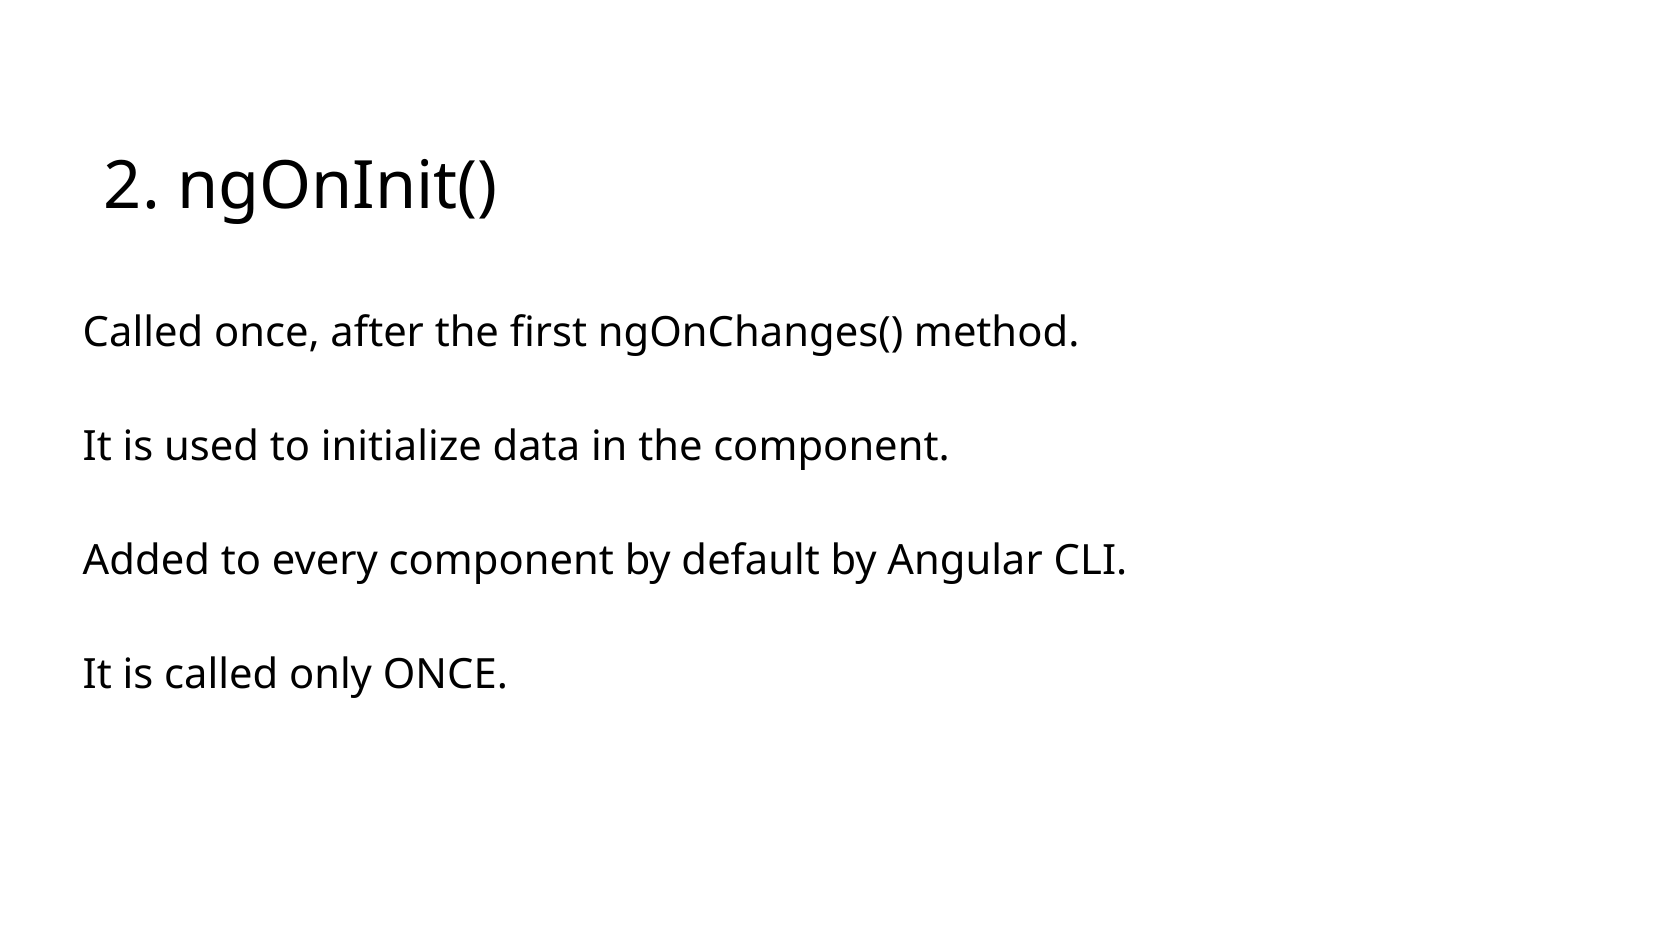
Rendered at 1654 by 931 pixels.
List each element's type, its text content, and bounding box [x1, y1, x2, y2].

subtitle Called once, after the first ngOnChanges() method. It is used to initialize data in the component. Added to every component by default by Angular CLI. It is called only ONCE. [82, 282, 1571, 721]
title 2. ngOnInit() [82, 118, 520, 247]
